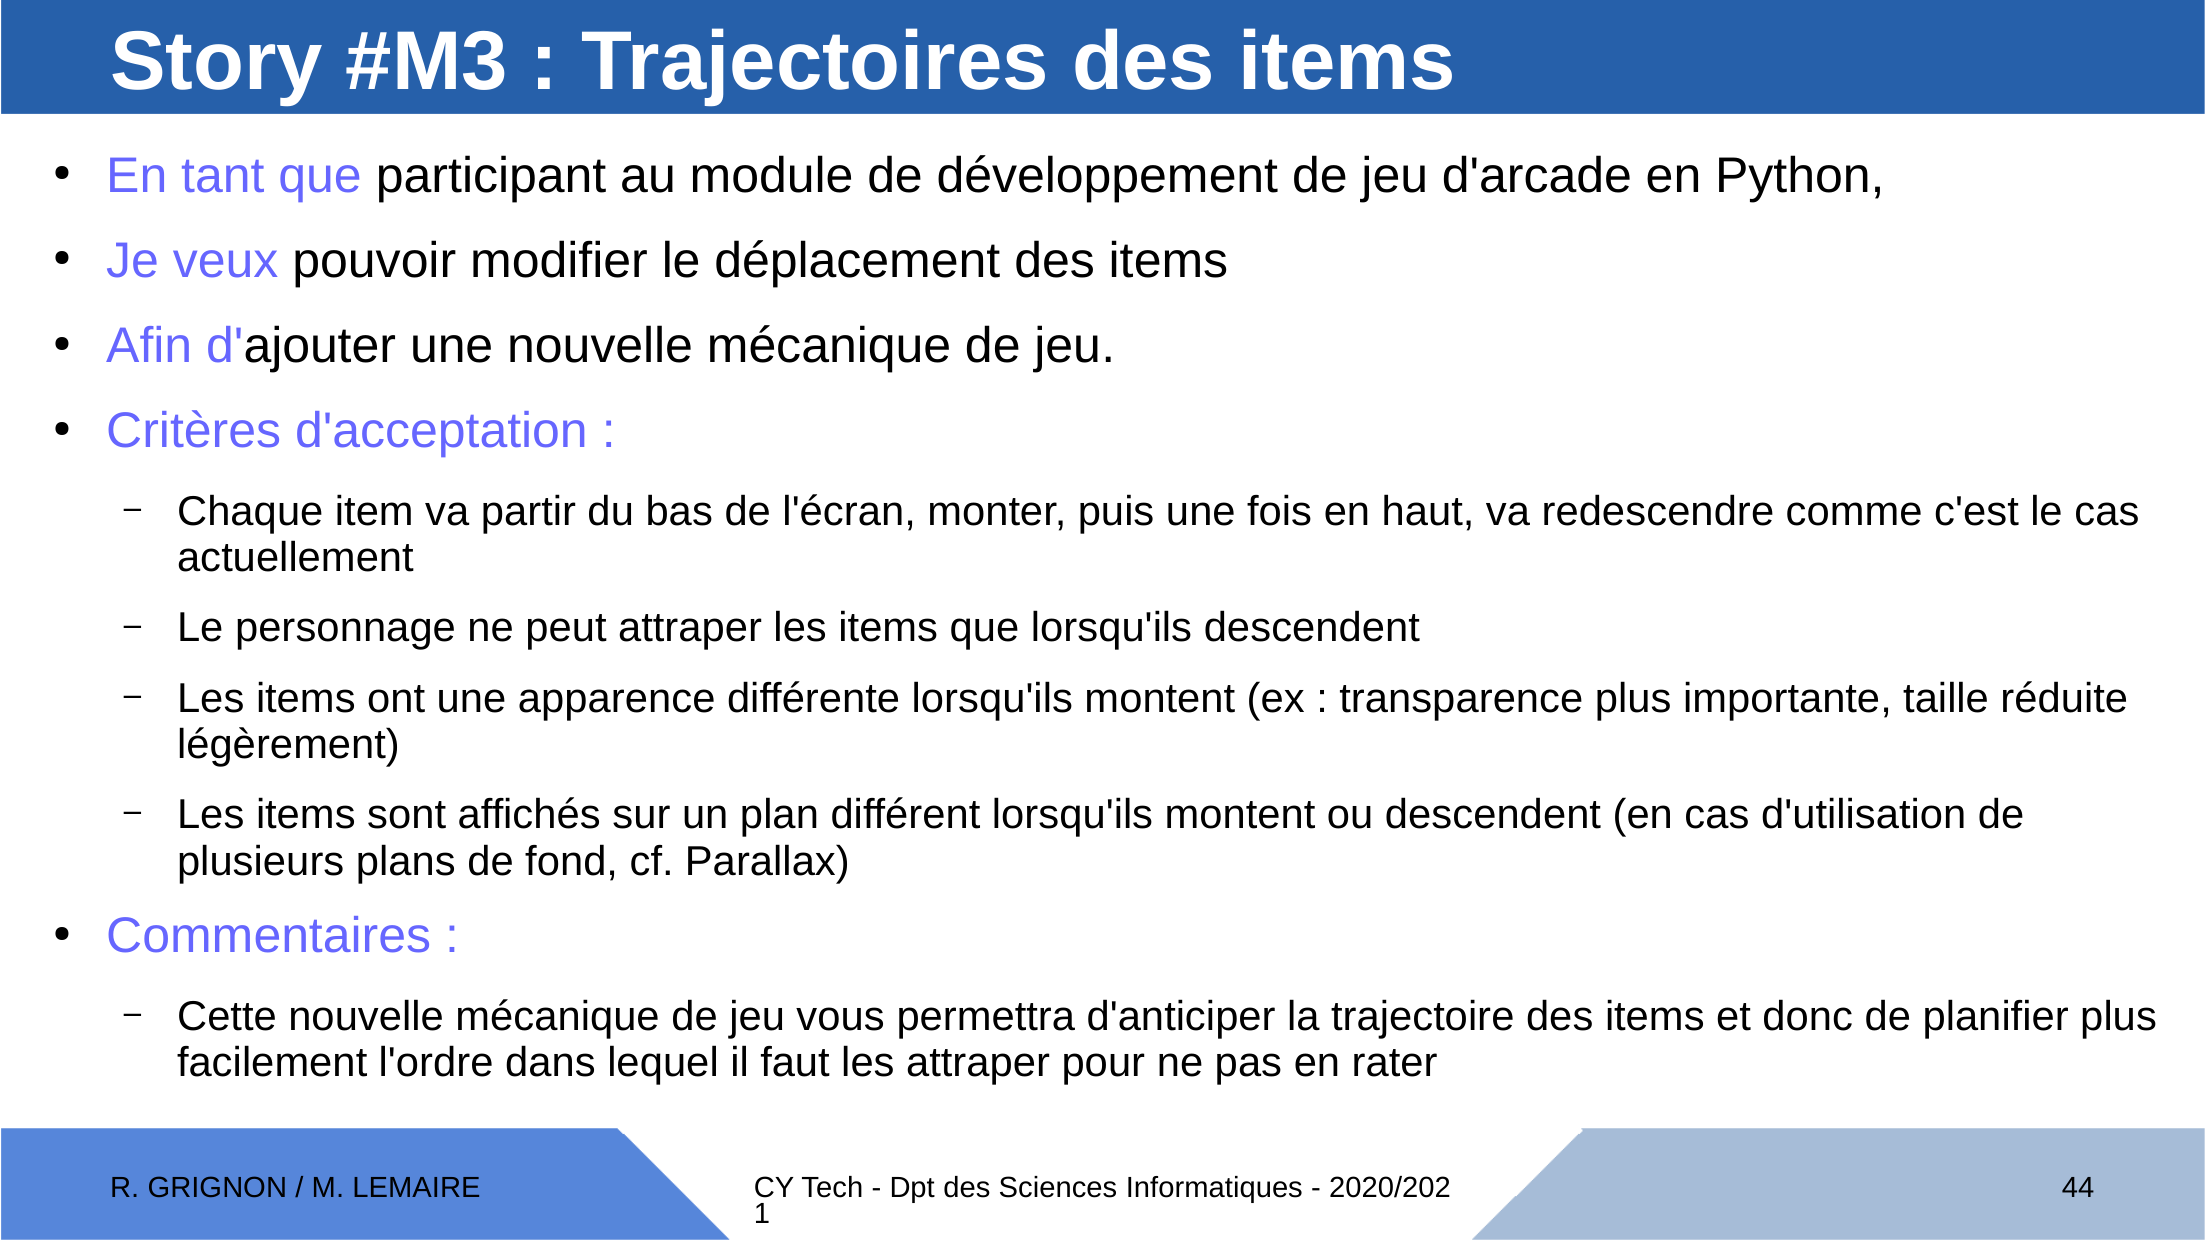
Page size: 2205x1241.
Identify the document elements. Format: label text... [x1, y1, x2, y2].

list En tant que participant au module de développement de jeu d'arcade en Python, Je veux pouvoir modifier le déplacement des items Afin d'ajouter une nouvelle mécanique de jeu. Critères d'acceptation : Chaque item va partir du bas de l'écran, monter, puis une fois en haut, va redescendre comme c'est le cas actuellement Le personnage ne peut attraper les items que lorsqu'ils descendent Les items ont une apparence différente lorsqu'ils montent (ex : transparence plus importante, taille réduite légèrement) Les items sont affichés sur un plan différent lorsqu'ils montent ou descendent (en cas d'utilisation de plusieurs plans de fond, cf. Parallax) Commentaires : Cette nouvelle mécanique de jeu vous permettra d'anticiper la trajectoire des items et donc de planifier plus facilement l'ordre dans lequel il faut les attraper pour ne pas en rater [35, 217, 2186, 1089]
picture [0, 0, 2205, 1241]
title Story #M3 : Trajectoires des items [110, 49, 2095, 217]
